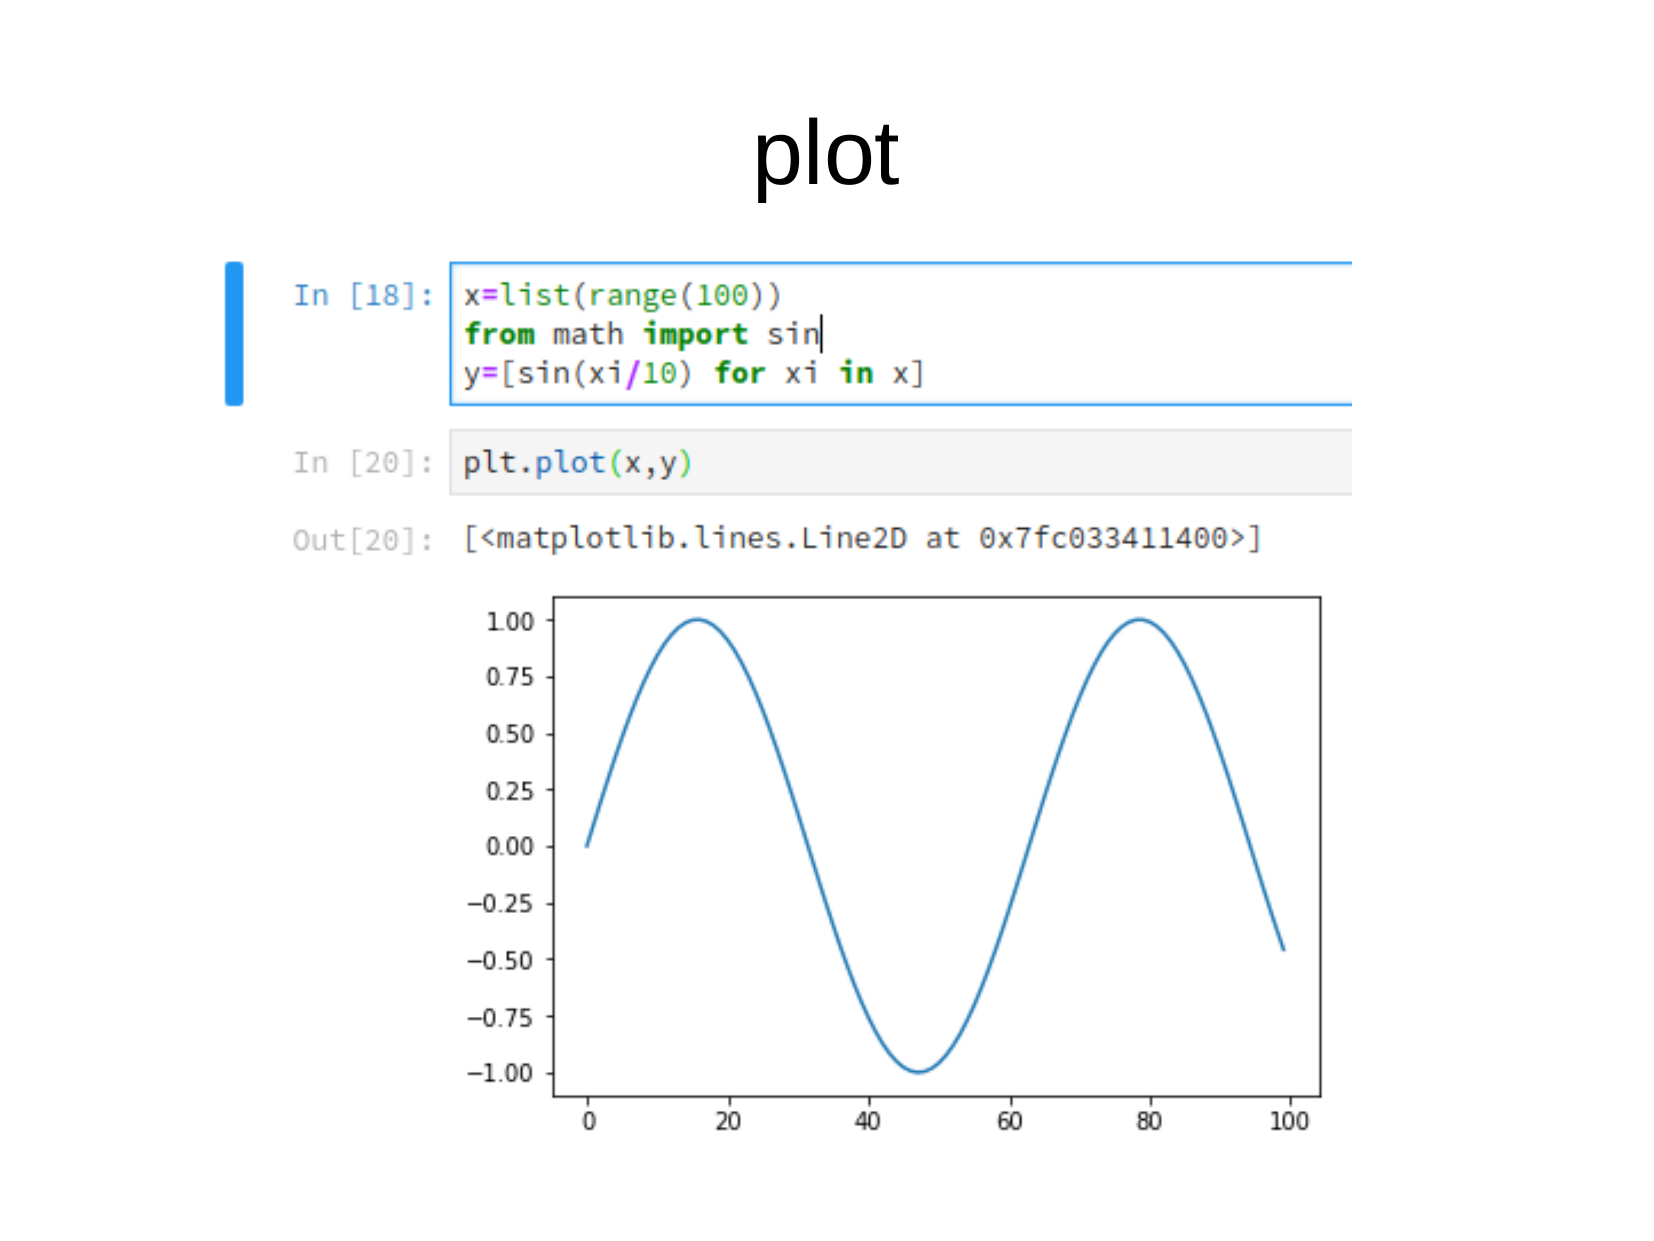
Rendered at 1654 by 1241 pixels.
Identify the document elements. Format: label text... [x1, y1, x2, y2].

picture [212, 244, 1352, 1158]
title plot [82, 49, 1571, 257]
